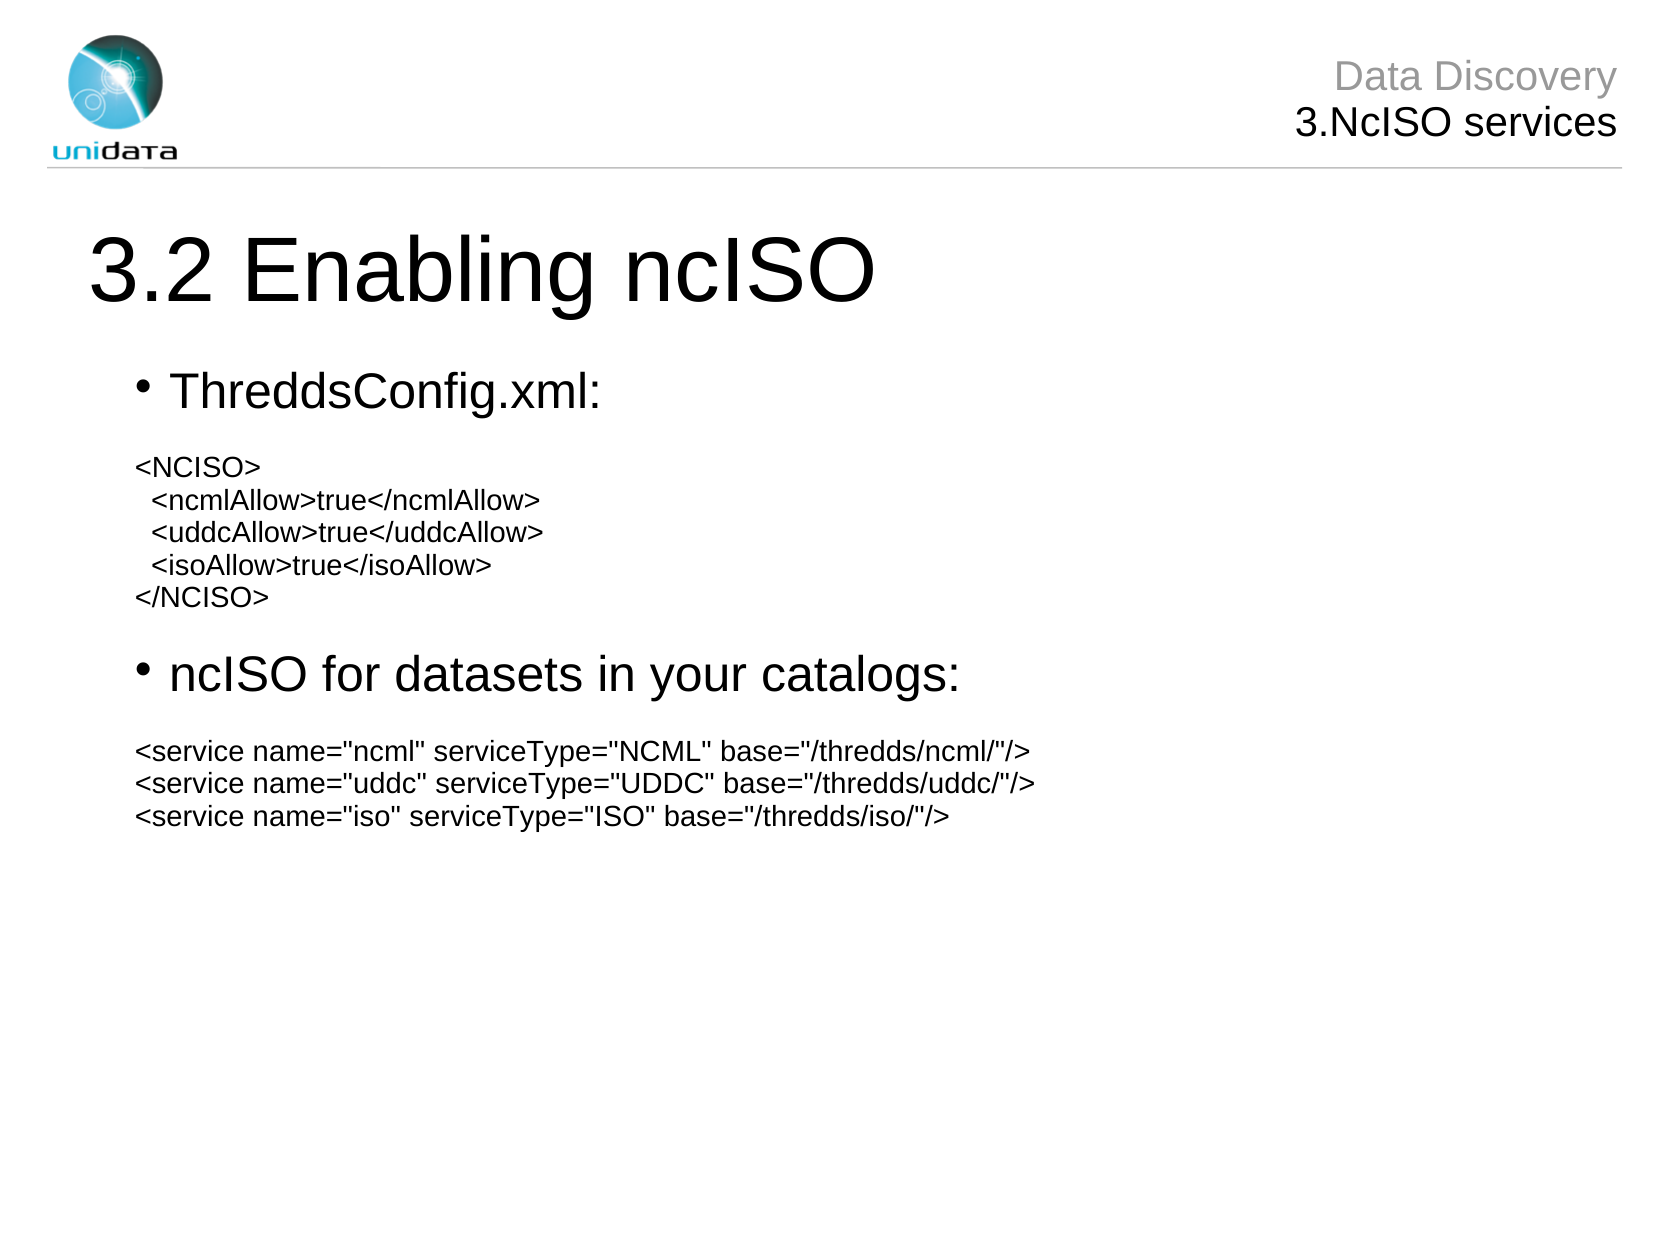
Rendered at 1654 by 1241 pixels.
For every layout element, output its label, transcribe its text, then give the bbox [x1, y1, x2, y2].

title 3.2 Enabling ncISO [88, 169, 1577, 375]
text_box Data Discovery 3.NcISO services [980, 41, 1618, 158]
picture [41, 23, 188, 174]
text_box ThreddsConfig.xml: <NCISO> <ncmlAllow>true</ncmlAllow> <uddcAllow>true</uddcAllow> <isoAllow>true</isoAllow> </NCISO> ncISO for datasets in your catalogs: <service name="ncml" serviceType="NCML" base="/thredds/ncml/"/> <service name="uddc" serviceType="UDDC" base="/thredds/uddc/"/> <service name="iso" serviceType="ISO" base="/thredds/iso/"/> [120, 352, 1546, 1008]
